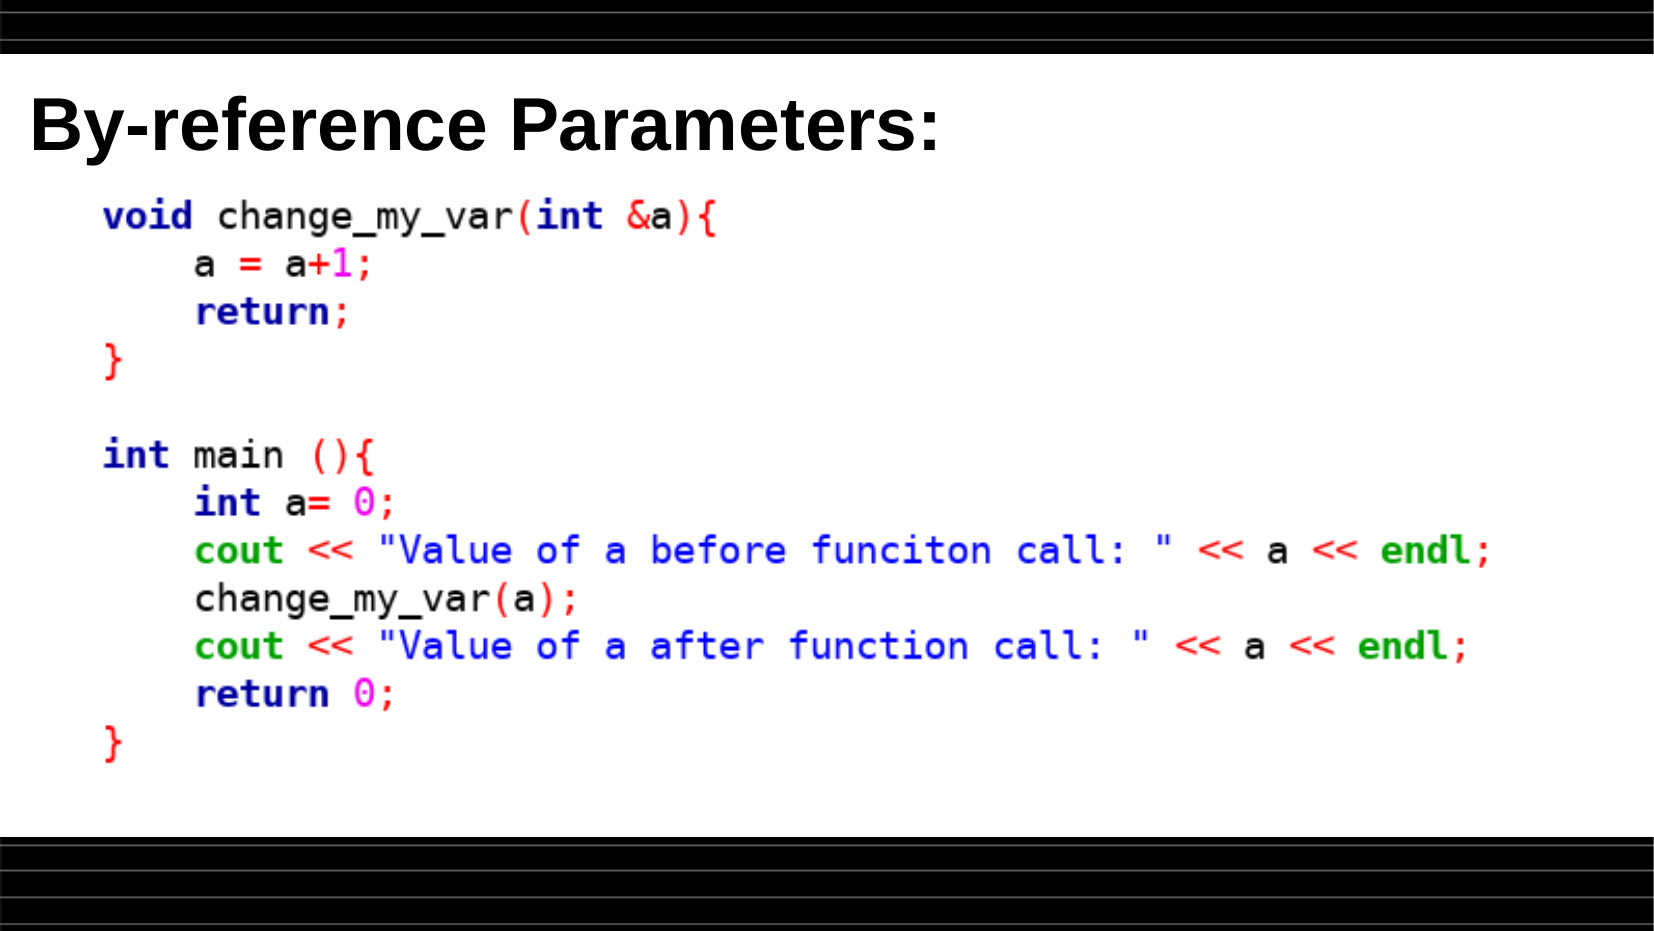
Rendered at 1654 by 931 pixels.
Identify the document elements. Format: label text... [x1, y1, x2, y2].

picture [0, 837, 1654, 931]
text_box By-reference Parameters: [15, 75, 1546, 174]
picture [0, 0, 1654, 54]
picture [100, 194, 1501, 781]
